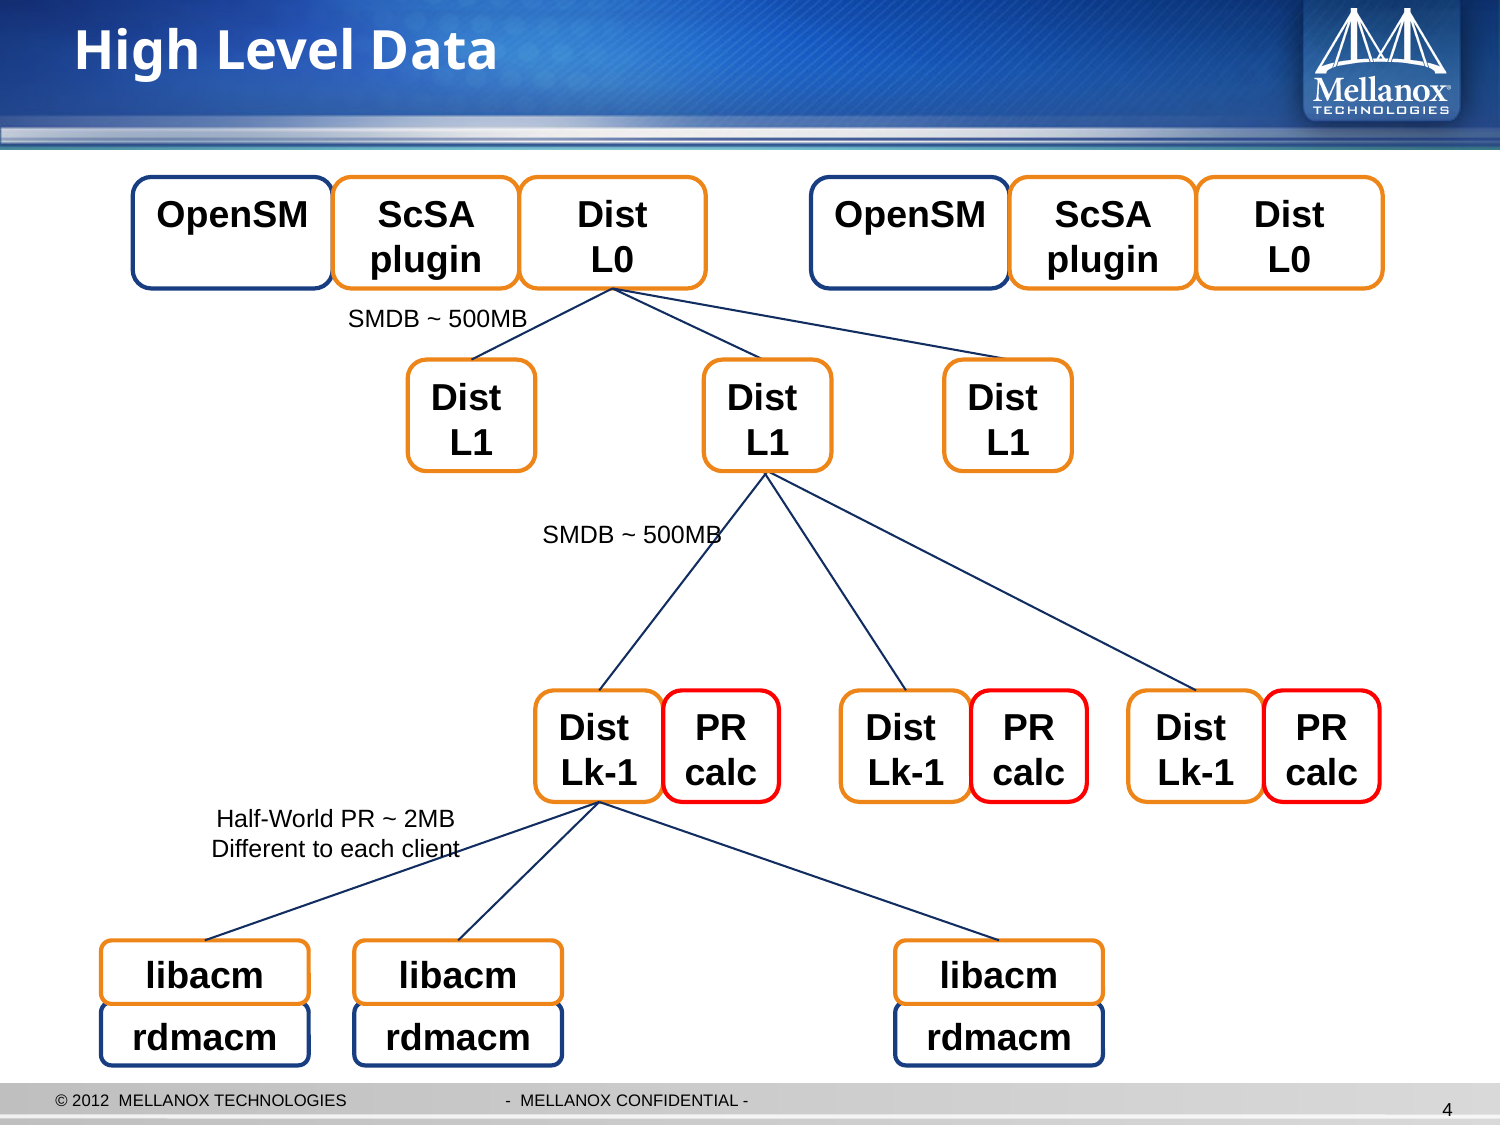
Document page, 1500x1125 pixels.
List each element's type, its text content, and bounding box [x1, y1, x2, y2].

title High Level Data [58, 0, 1268, 129]
text_box Dist L0 [519, 176, 706, 289]
text_box SMDB ~ 500MB [347, 301, 529, 332]
text_box ScSA plugin [1009, 176, 1196, 289]
text_box SMDB ~ 500MB [542, 518, 723, 549]
text_box rdmacm [100, 1003, 309, 1066]
text_box Dist Lk-1 [1128, 690, 1264, 802]
text_box Dist Lk-1 [840, 690, 971, 802]
text_box rdmacm [354, 1003, 563, 1066]
text_box OpenSM [132, 176, 333, 289]
text_box Dist L0 [1196, 176, 1383, 289]
text_box libacm [354, 940, 563, 1004]
text_box PR calc [1263, 690, 1380, 802]
text_box PR calc [971, 690, 1087, 802]
text_box libacm [100, 940, 309, 1004]
text_box Dist L1 [407, 359, 536, 472]
text_box OpenSM [811, 176, 1010, 289]
text_box ScSA plugin [332, 176, 519, 289]
text_box Half-World PR ~ 2MB Different to each client [211, 802, 461, 863]
text_box Dist L1 [703, 359, 832, 472]
text_box PR calc [663, 690, 779, 802]
text_box libacm [895, 940, 1103, 1004]
picture [0, 0, 1500, 150]
text_box Dist Lk-1 [535, 690, 663, 802]
text_box Dist L1 [944, 359, 1072, 472]
text_box rdmacm [895, 1003, 1103, 1066]
